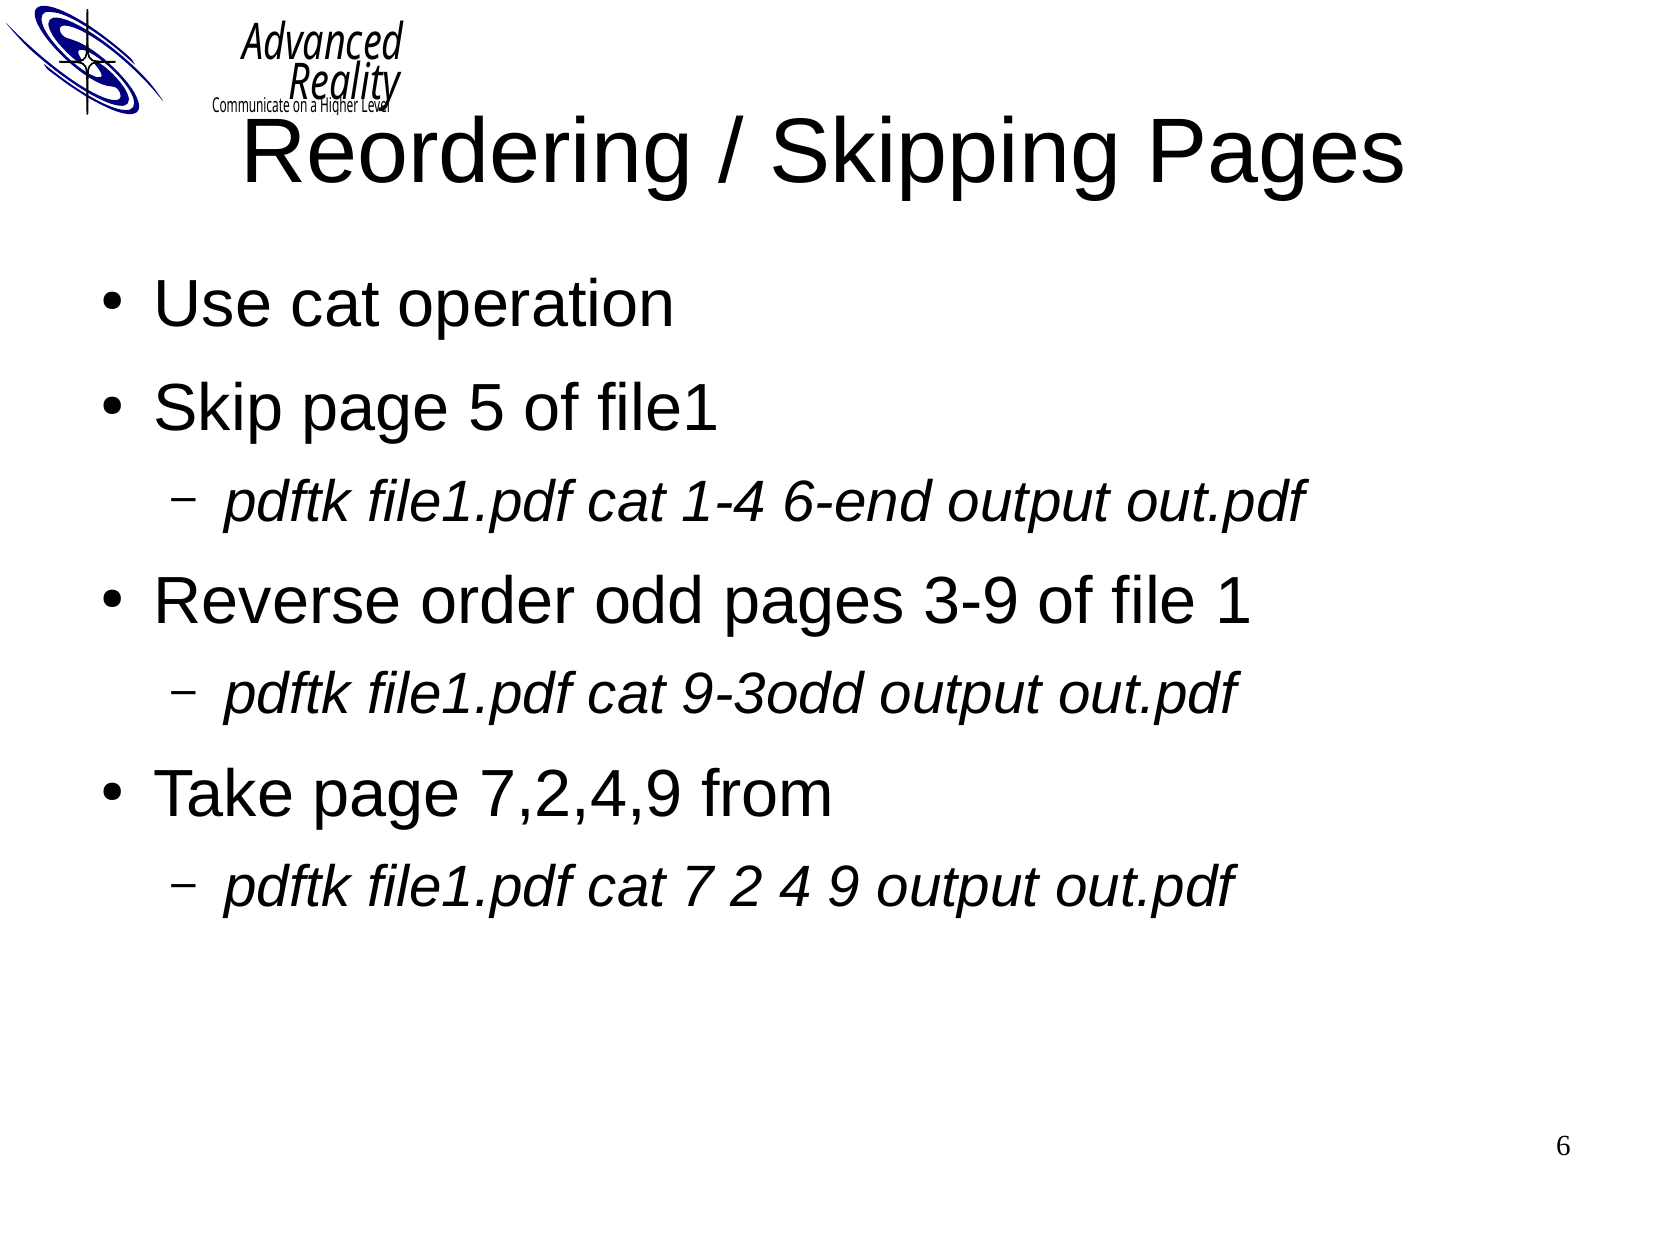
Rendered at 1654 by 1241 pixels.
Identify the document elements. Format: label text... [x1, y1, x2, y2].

list Use cat operation Skip page 5 of file1 pdftk file1.pdf cat 1-4 6-end output out.pdf Reverse order odd pages 3-9 of file 1 pdftk file1.pdf cat 9-3odd output out.pdf Take page 7,2,4,9 from pdftk file1.pdf cat 7 2 4 9 output out.pdf [82, 265, 1571, 1126]
title Reordering / Skipping Pages [80, 46, 1569, 254]
